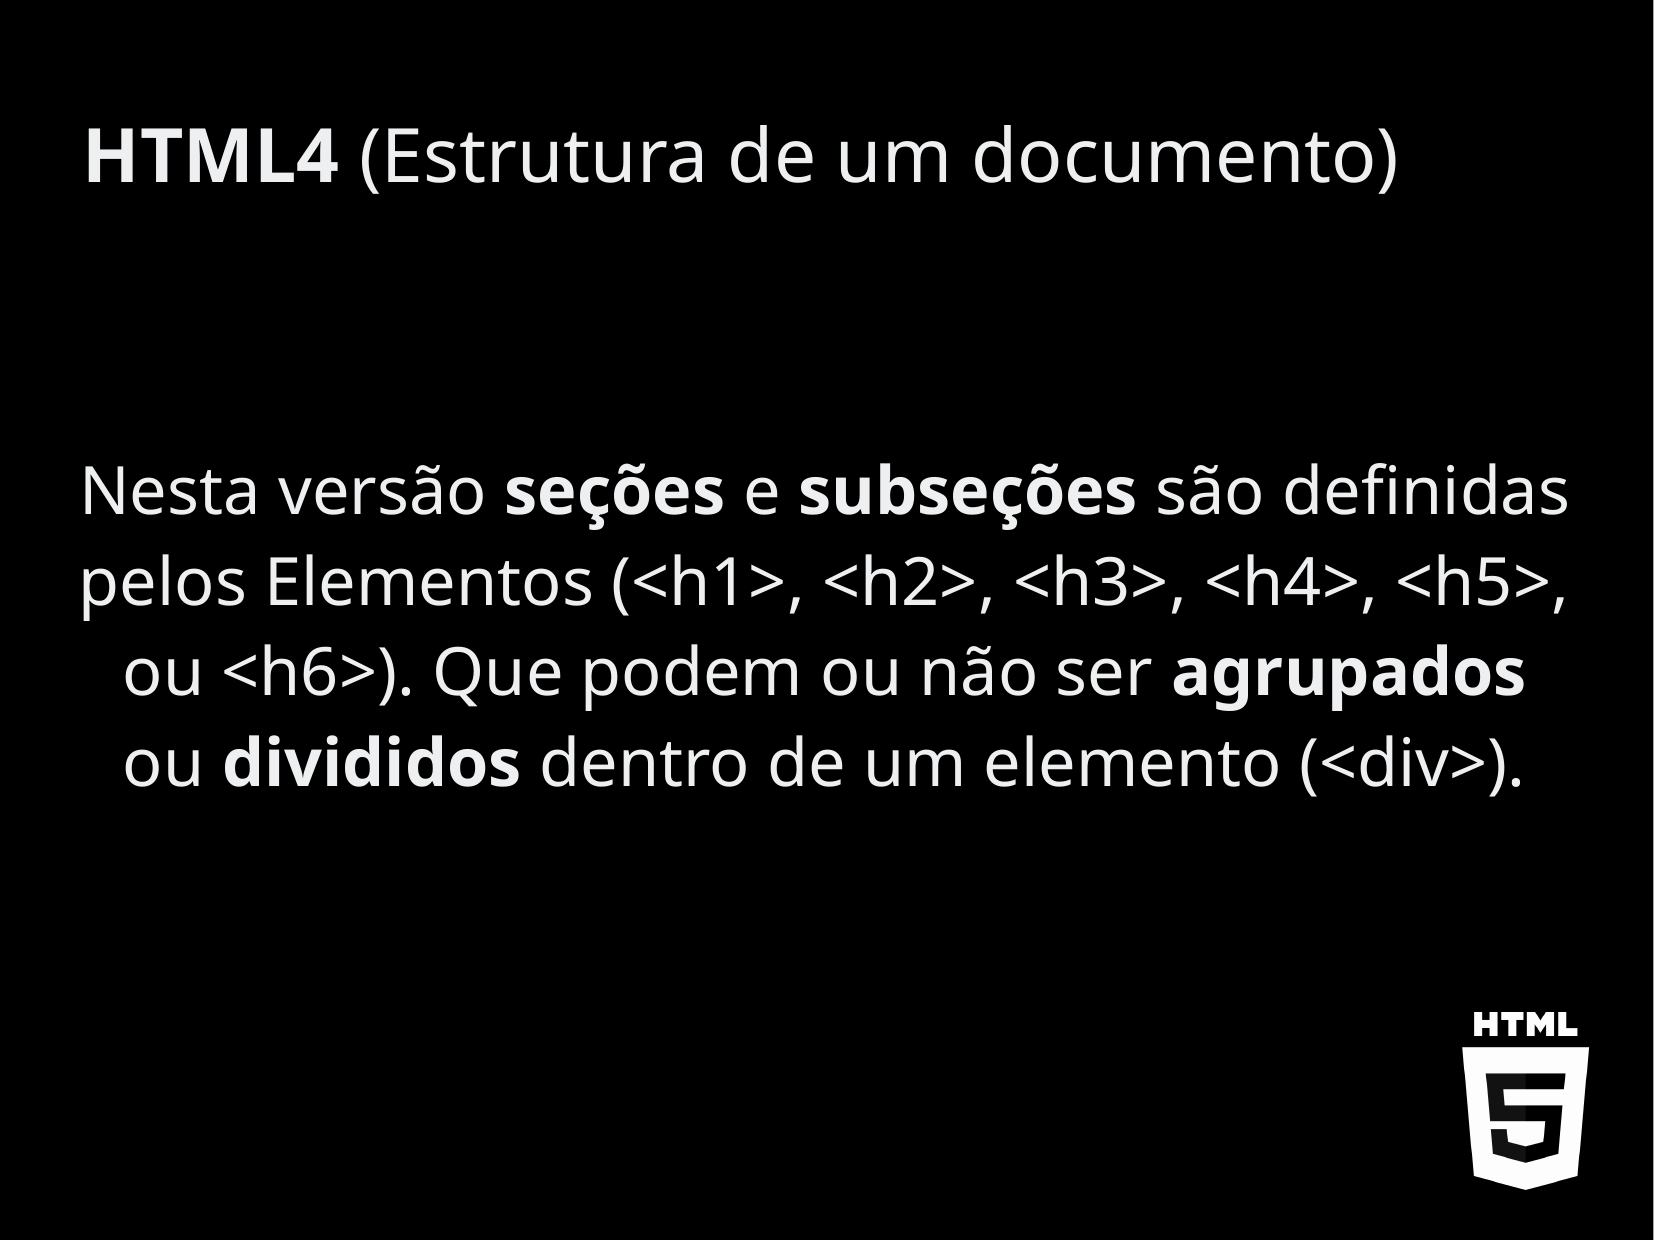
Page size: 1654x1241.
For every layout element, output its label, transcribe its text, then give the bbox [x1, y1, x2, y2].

title Nesta versão seções e subseções são definidas pelos Elementos (<h1>, <h2>, <h3>, <h4>, <h5>, ou <h6>). Que podem ou não ser agrupados ou divididos dentro de um elemento (<div>). [75, 430, 1576, 819]
title HTML4 (Estrutura de um documento) [82, 56, 1571, 250]
picture [1436, 1012, 1615, 1190]
